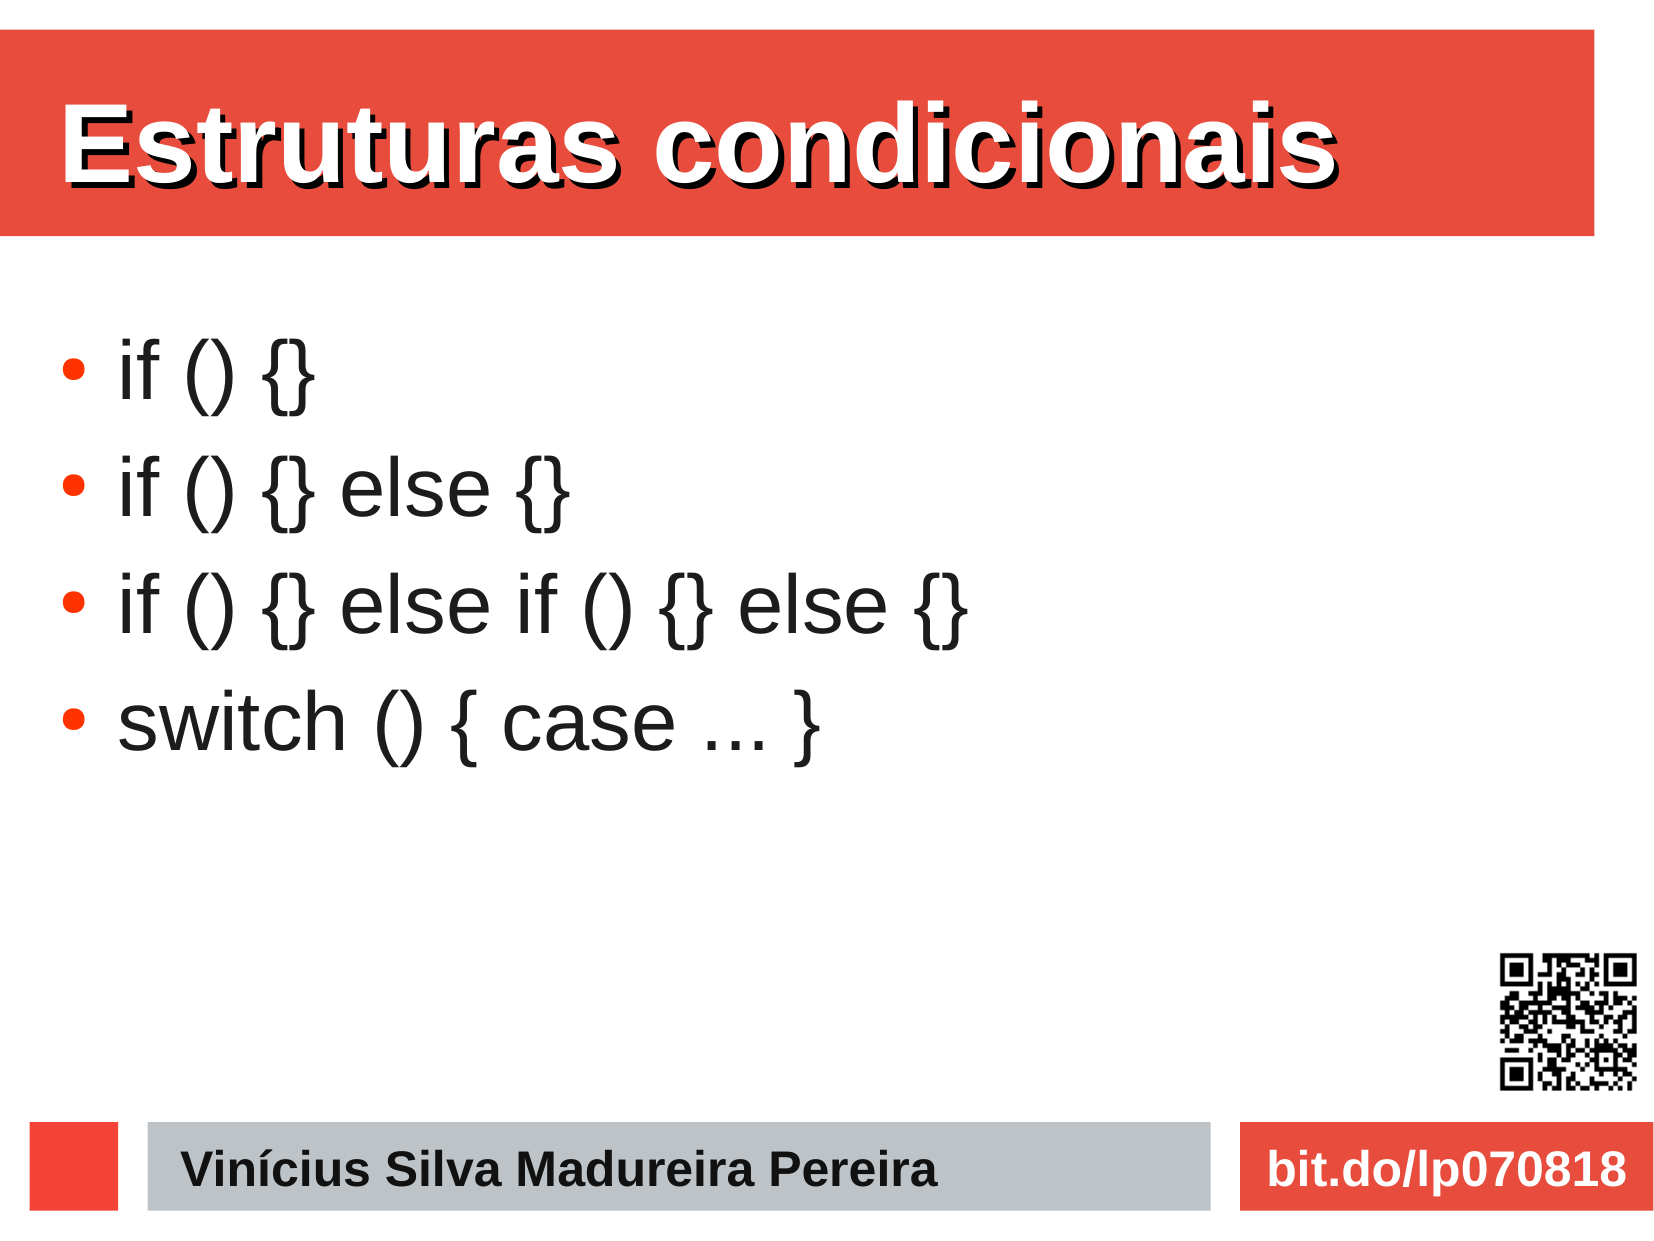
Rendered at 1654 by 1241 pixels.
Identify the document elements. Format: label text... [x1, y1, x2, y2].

title Estruturas condicionais [59, 59, 1595, 207]
list if () {} if () {} else {} if () {} else if () {} else {} switch () { case ... } [59, 324, 1565, 1093]
text_box Vinícius Silva Madureira Pereira [165, 1133, 1170, 1205]
text_box bit.do/lp070818 [1228, 1133, 1654, 1205]
picture [1491, 944, 1648, 1102]
